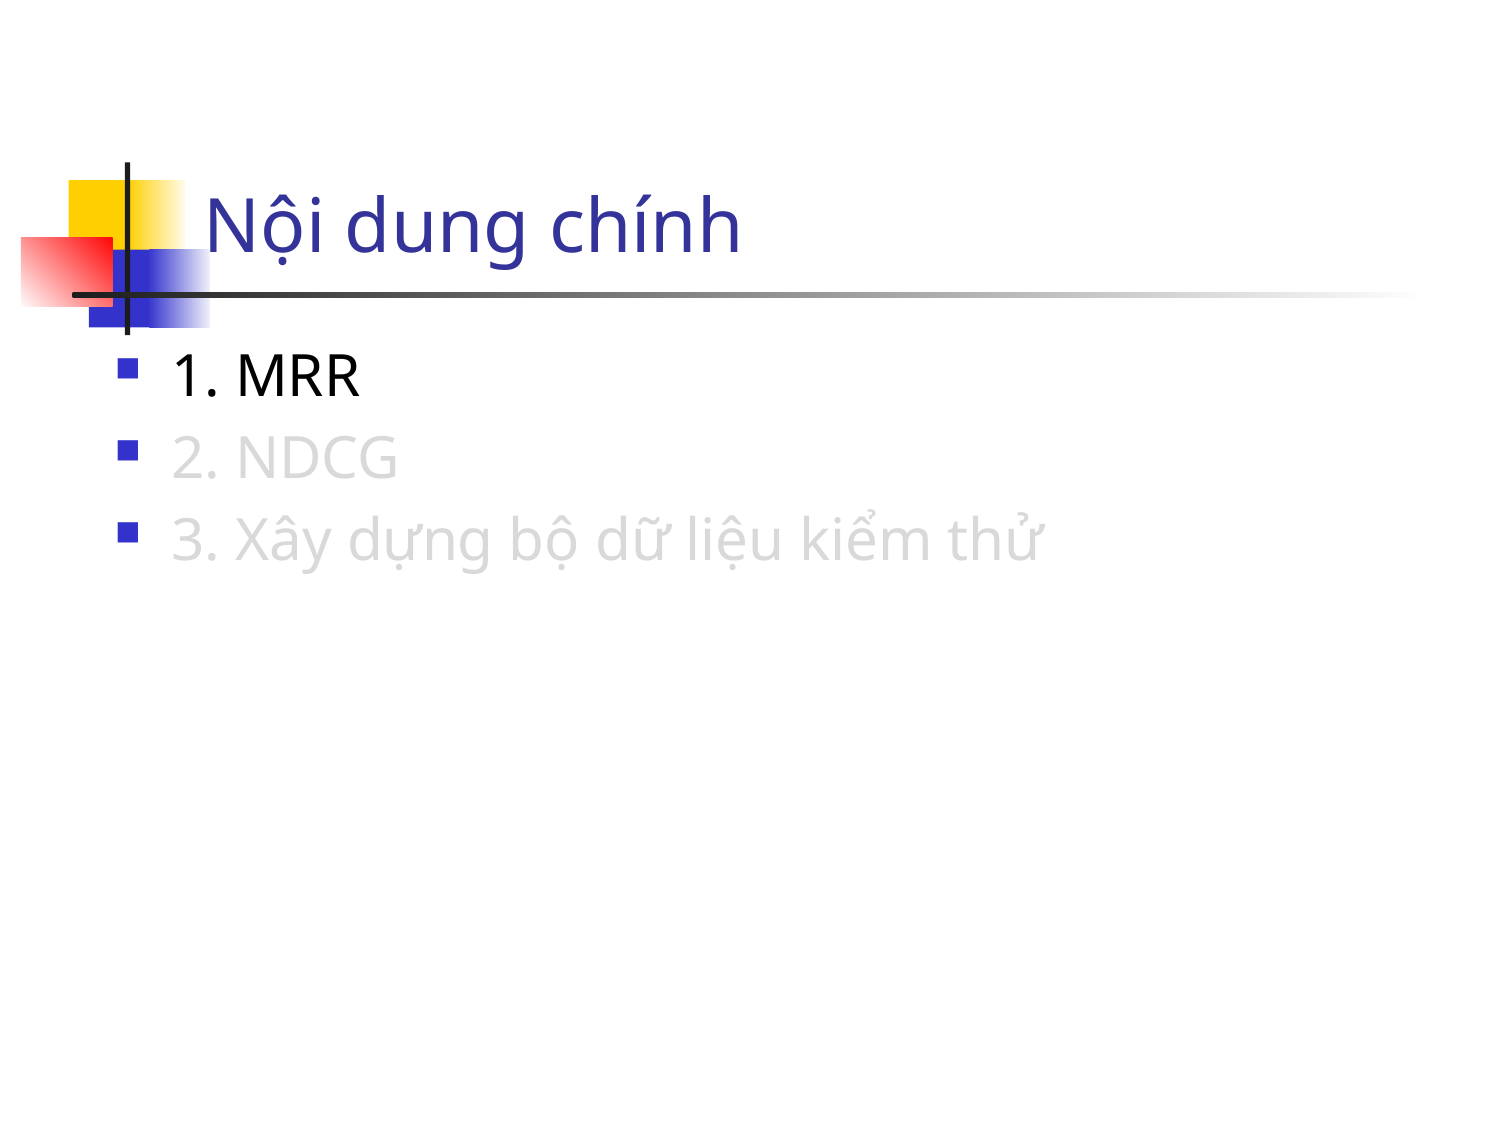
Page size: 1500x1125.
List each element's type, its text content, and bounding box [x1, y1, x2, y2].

title Nội dung chính [188, 35, 1468, 275]
text_box 1. MRR 2. NDCG 3. Xây dựng bộ dữ liệu kiểm thử [100, 330, 1469, 1006]
